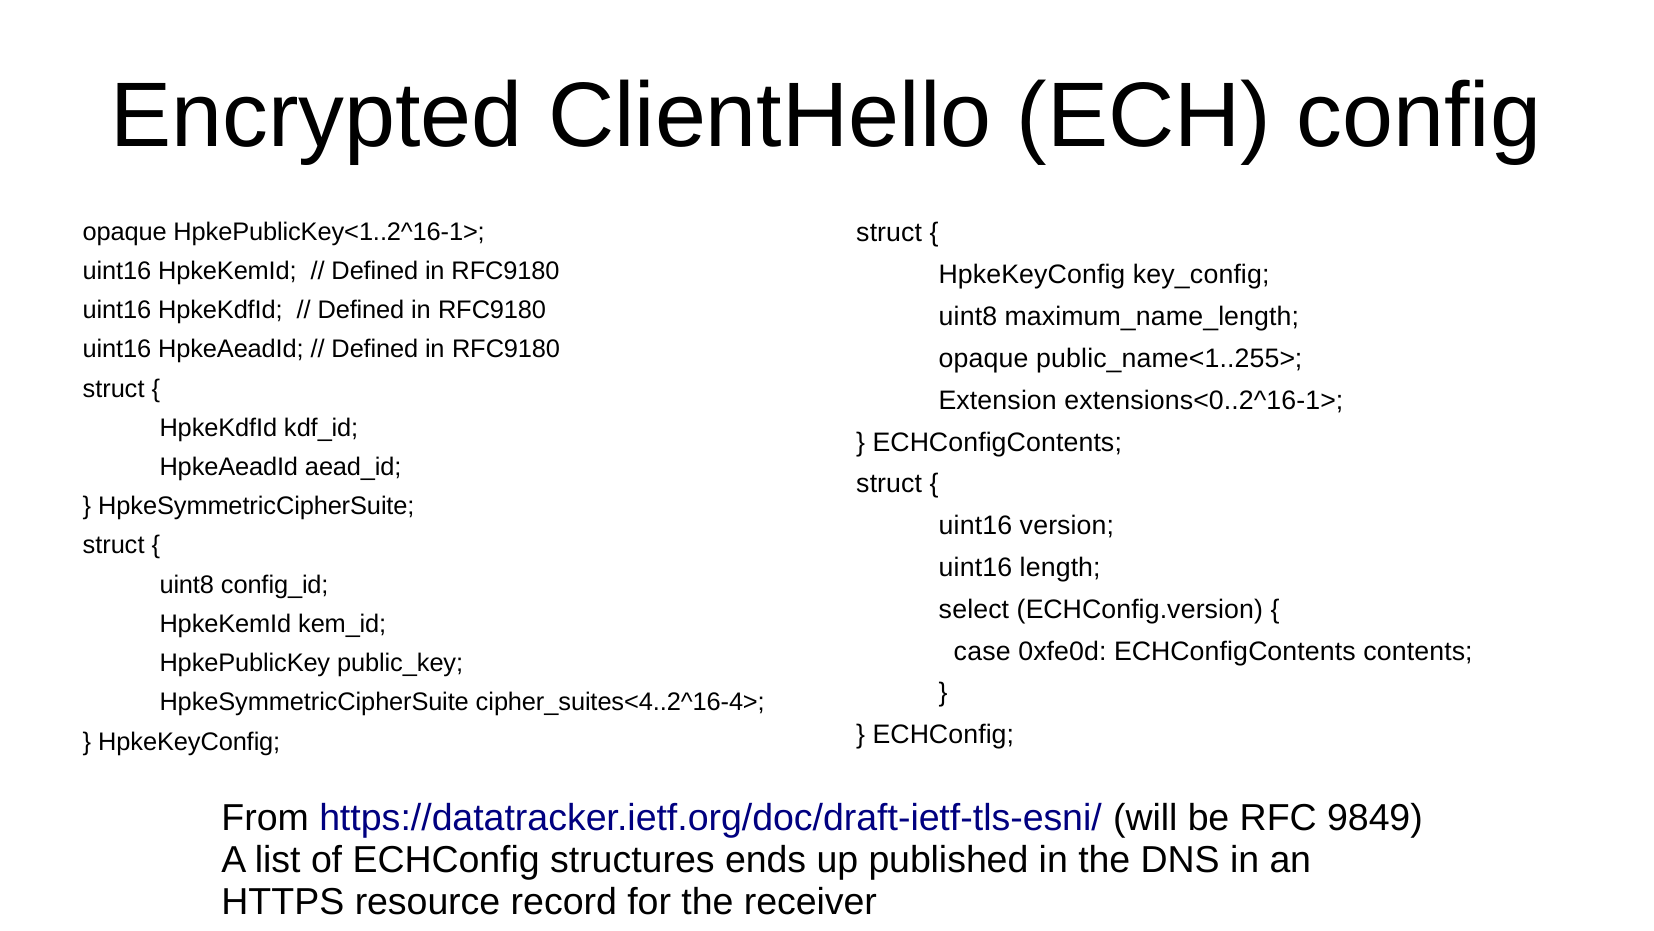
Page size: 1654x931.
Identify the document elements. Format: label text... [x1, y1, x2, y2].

text_box From https://datatracker.ietf.org/doc/draft-ietf-tls-esni/ (will be RFC 9849) A list of ECHConfig structures ends up published in the DNS in an HTTPS resource record for the receiver [206, 789, 1447, 931]
list opaque HpkePublicKey<1..2^16-1>; uint16 HpkeKemId; // Defined in RFC9180 uint16 HpkeKdfId; // Defined in RFC9180 uint16 HpkeAeadId; // Defined in RFC9180 struct { HpkeKdfId kdf_id; HpkeAeadId aead_id; } HpkeSymmetricCipherSuite; struct { uint8 config_id; HpkeKemId kem_id; HpkePublicKey public_key; HpkeSymmetricCipherSuite cipher_suites<4..2^16-4>; } HpkeKeyConfig; [82, 217, 827, 758]
list struct { HpkeKeyConfig key_config; uint8 maximum_name_length; opaque public_name<1..255>; Extension extensions<0..2^16-1>; } ECHConfigContents; struct { uint16 version; uint16 length; select (ECHConfig.version) { case 0xfe0d: ECHConfigContents contents; } } ECHConfig; [856, 217, 1601, 758]
title Encrypted ClientHello (ECH) config [82, 37, 1571, 193]
